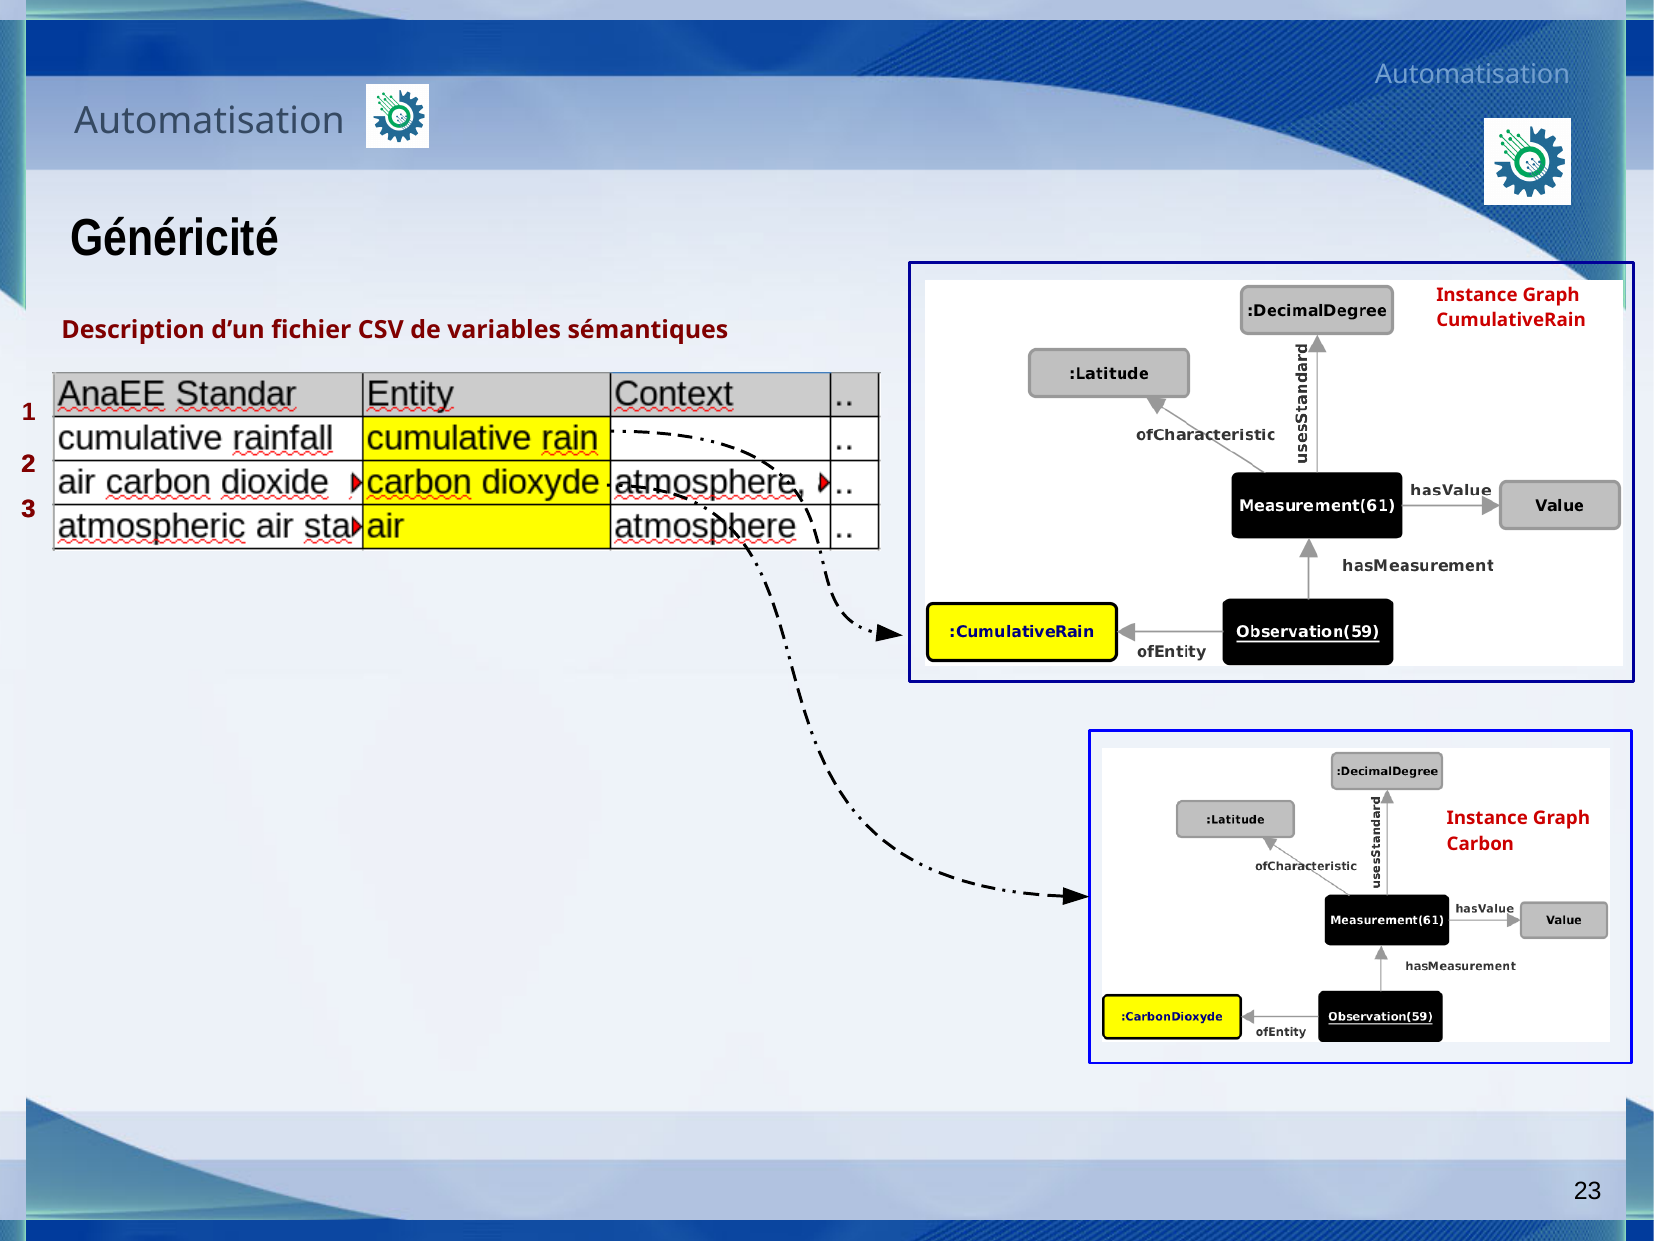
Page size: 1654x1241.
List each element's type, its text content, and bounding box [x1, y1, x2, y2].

picture [0, 0, 1654, 1241]
text_box 2 [6, 440, 52, 485]
text_box 23 [1559, 1169, 1625, 1213]
text_box Instance Graph Carbon [1431, 797, 1644, 935]
text_box Description d’un fichier CSV de variables sémantiques [46, 306, 863, 366]
text_box Généricité [58, 206, 644, 291]
text_box 1 [7, 387, 52, 436]
text_box 3 [6, 485, 52, 533]
title Automatisation [41, 89, 378, 148]
text_box Automatisation [1360, 47, 1607, 95]
text_box Instance Graph CumulativeRain [1421, 273, 1642, 441]
